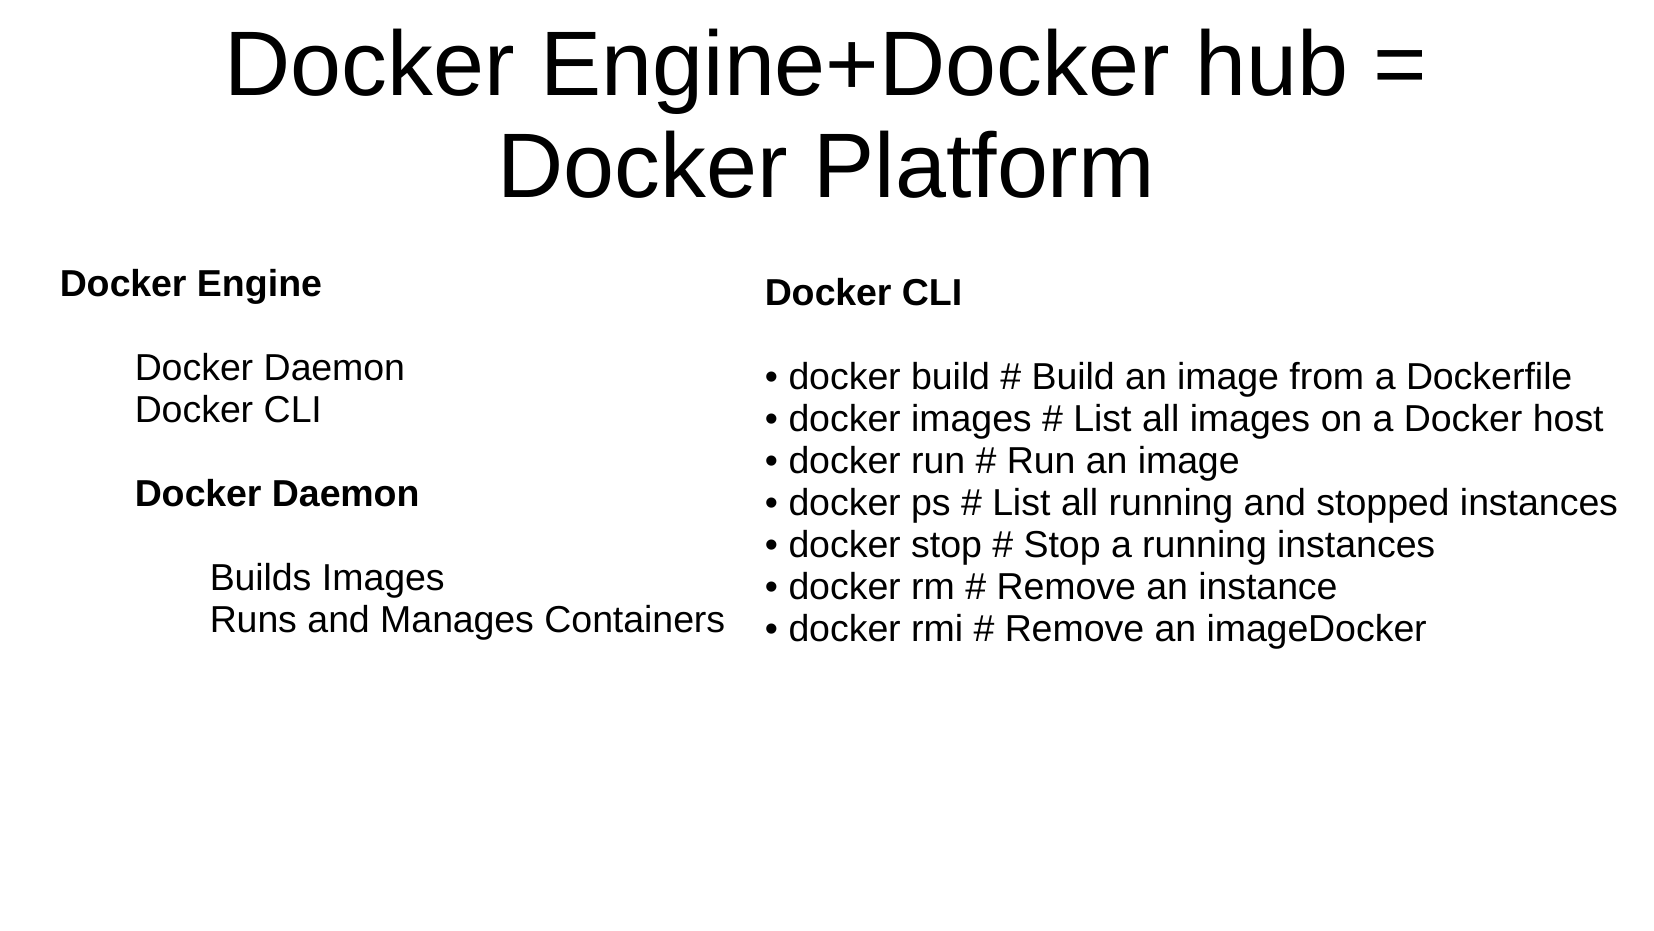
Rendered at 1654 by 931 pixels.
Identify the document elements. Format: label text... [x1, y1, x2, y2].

title Docker Engine+Docker hub = Docker Platform [82, 12, 1571, 218]
text_box Docker Engine Docker Daemon Docker CLI Docker Daemon Builds Images Runs and Manages Containers [45, 255, 766, 856]
text_box Docker CLI • docker build # Build an image from a Dockerfile • docker images # List all images on a Docker host • docker run # Run an image • docker ps # List all running and stopped instances • docker stop # Stop a running instances • docker rm # Remove an instance • docker rmi # Remove an imageDocker [750, 264, 1634, 657]
